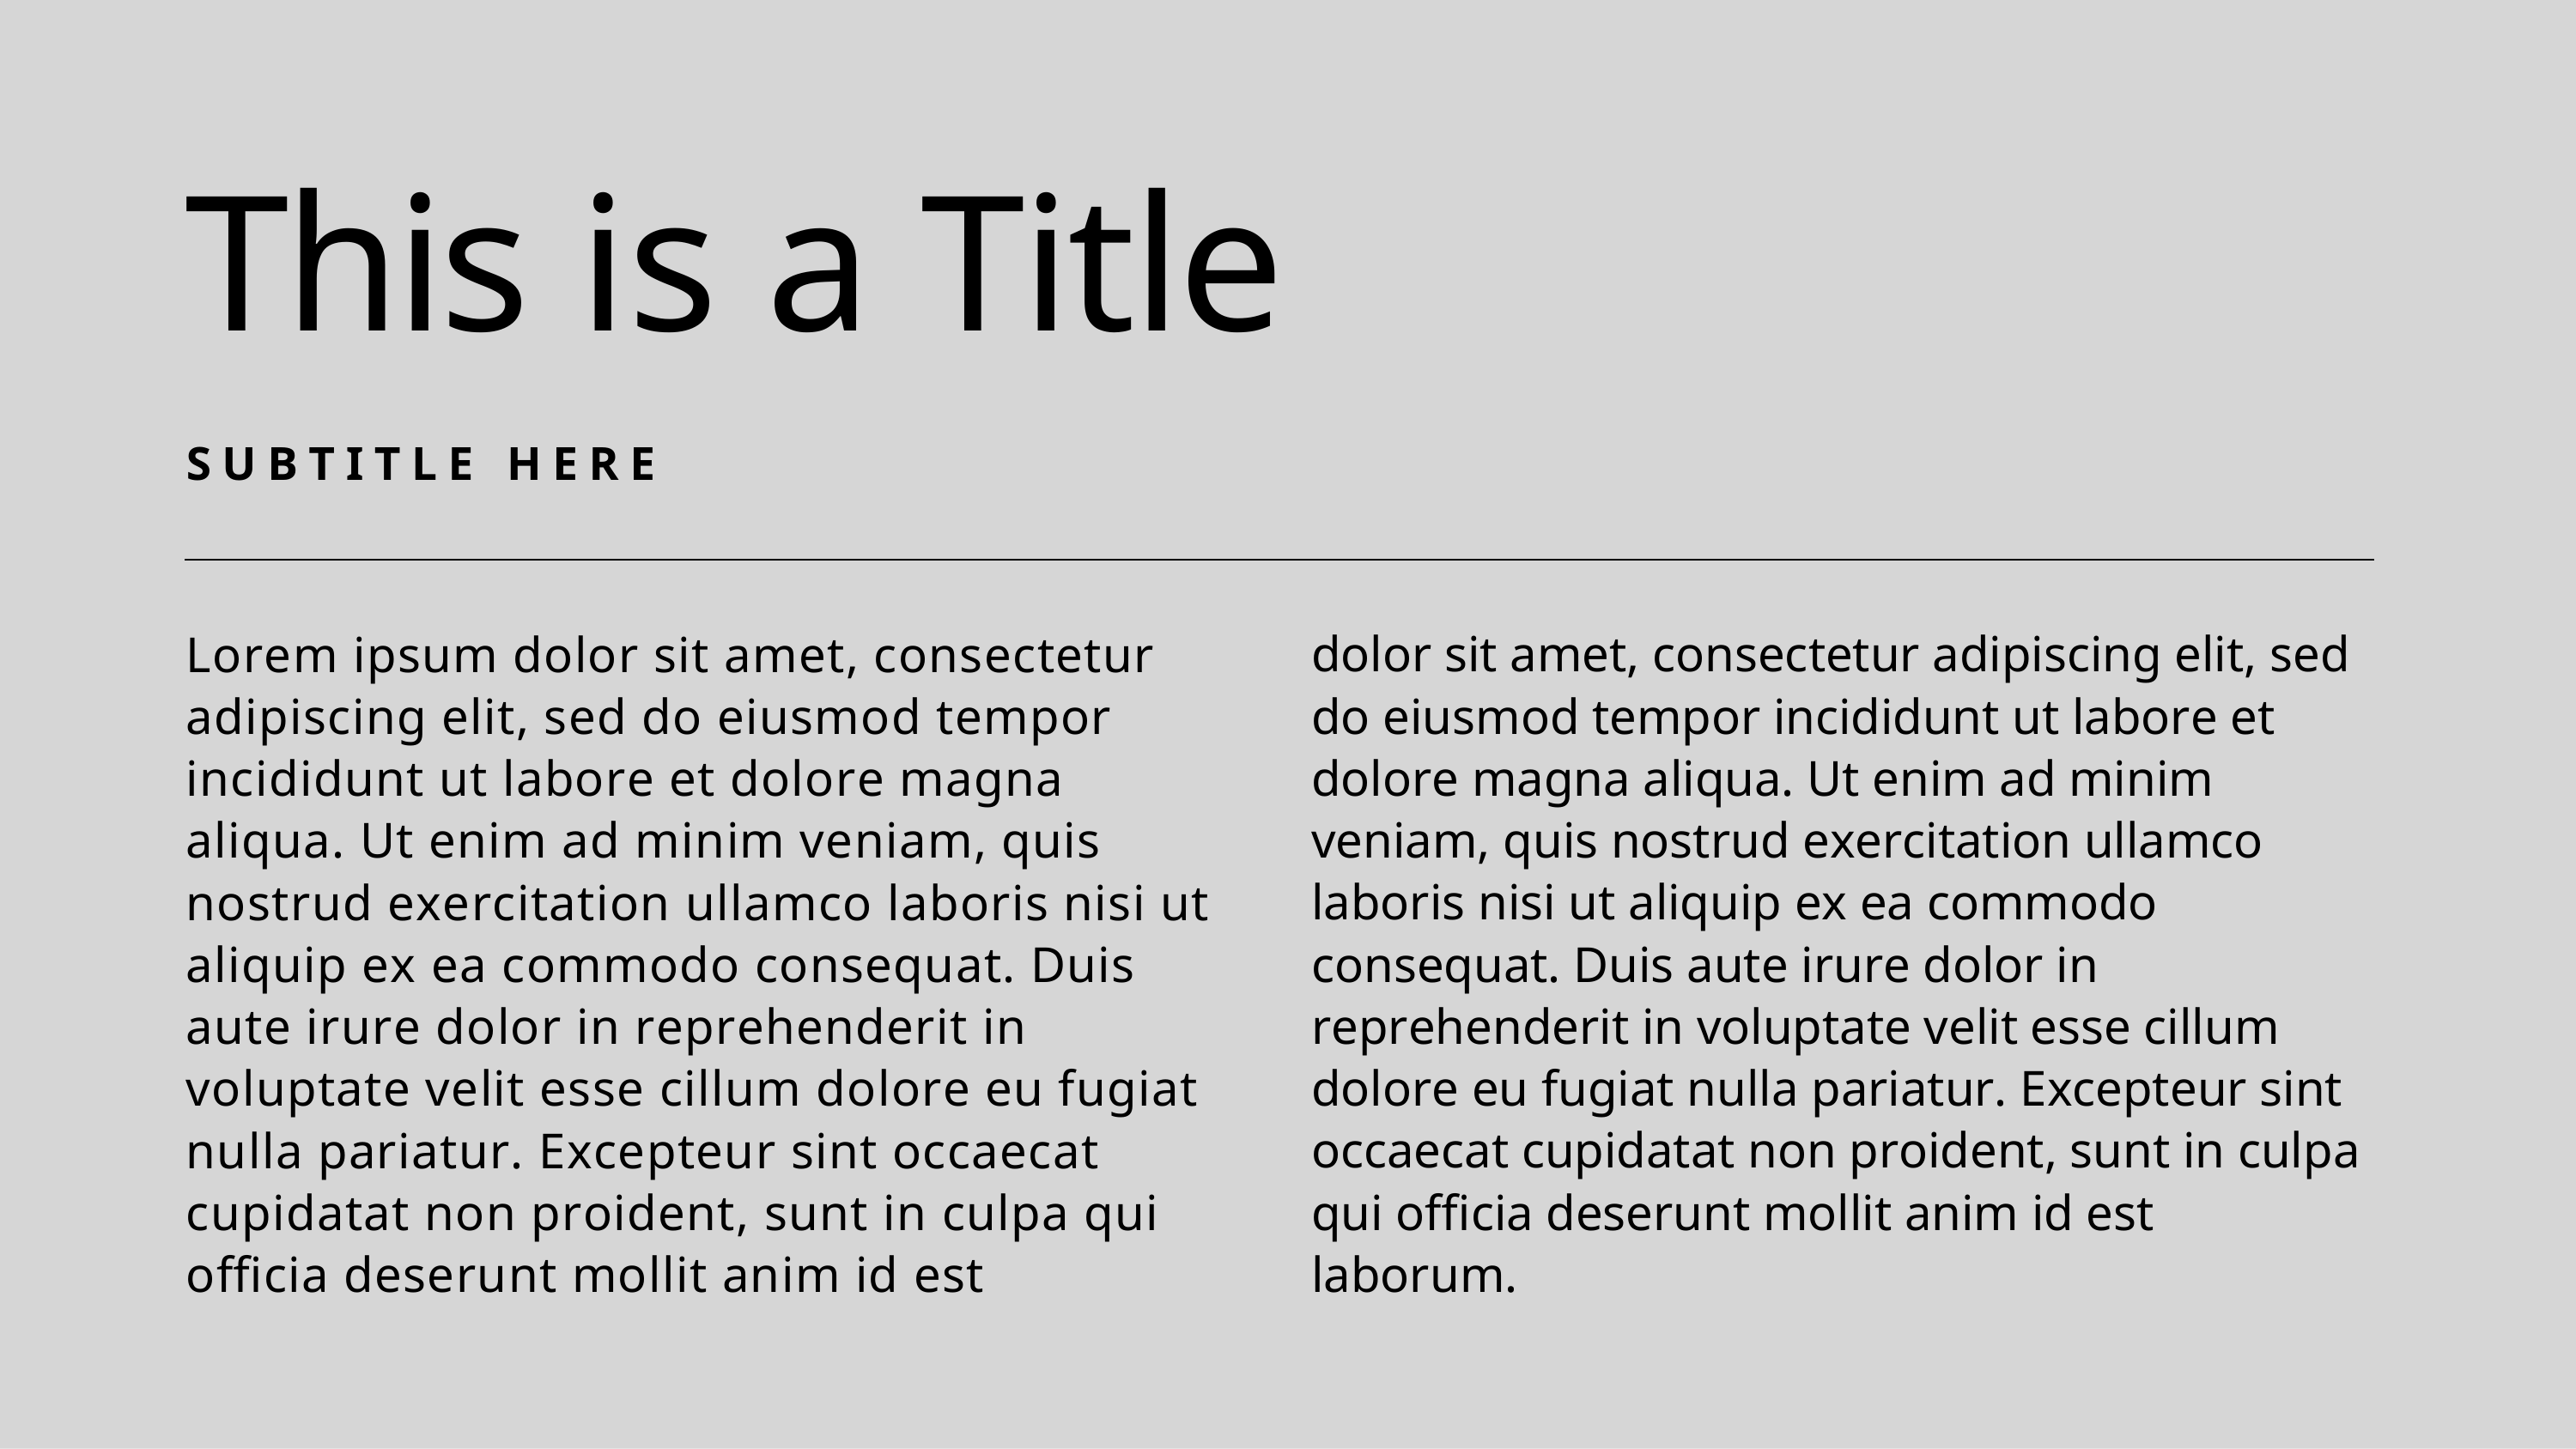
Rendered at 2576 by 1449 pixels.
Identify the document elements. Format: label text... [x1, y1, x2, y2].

title This is a Title [182, 136, 2394, 408]
list SUBTITLE HERE Lorem ipsum dolor sit amet, consectetur adipiscing elit, sed do eiusmod tempor incididunt ut labore et dolore magna aliqua. Ut enim ad minim veniam, quis nostrud exercitation ullamco laboris nisi ut aliquip ex ea commodo consequat. Duis aute irure dolor in reprehenderit in voluptate velit esse cillum dolore eu fugiat nulla pariatur. Excepteur sint occaecat cupidatat non proident, sunt in culpa qui officia deserunt mollit anim id est [182, 432, 1248, 1303]
text_box dolor sit amet, consectetur adipiscing elit, sed do eiusmod tempor incididunt ut labore et dolore magna aliqua. Ut enim ad minim veniam, quis nostrud exercitation ullamco laboris nisi ut aliquip ex ea commodo consequat. Duis aute irure dolor in reprehenderit in voluptate velit esse cillum dolore eu fugiat nulla pariatur. Excepteur sint occaecat cupidatat non proident, sunt in culpa qui officia deserunt mollit anim id est laborum. [1309, 618, 2373, 1240]
